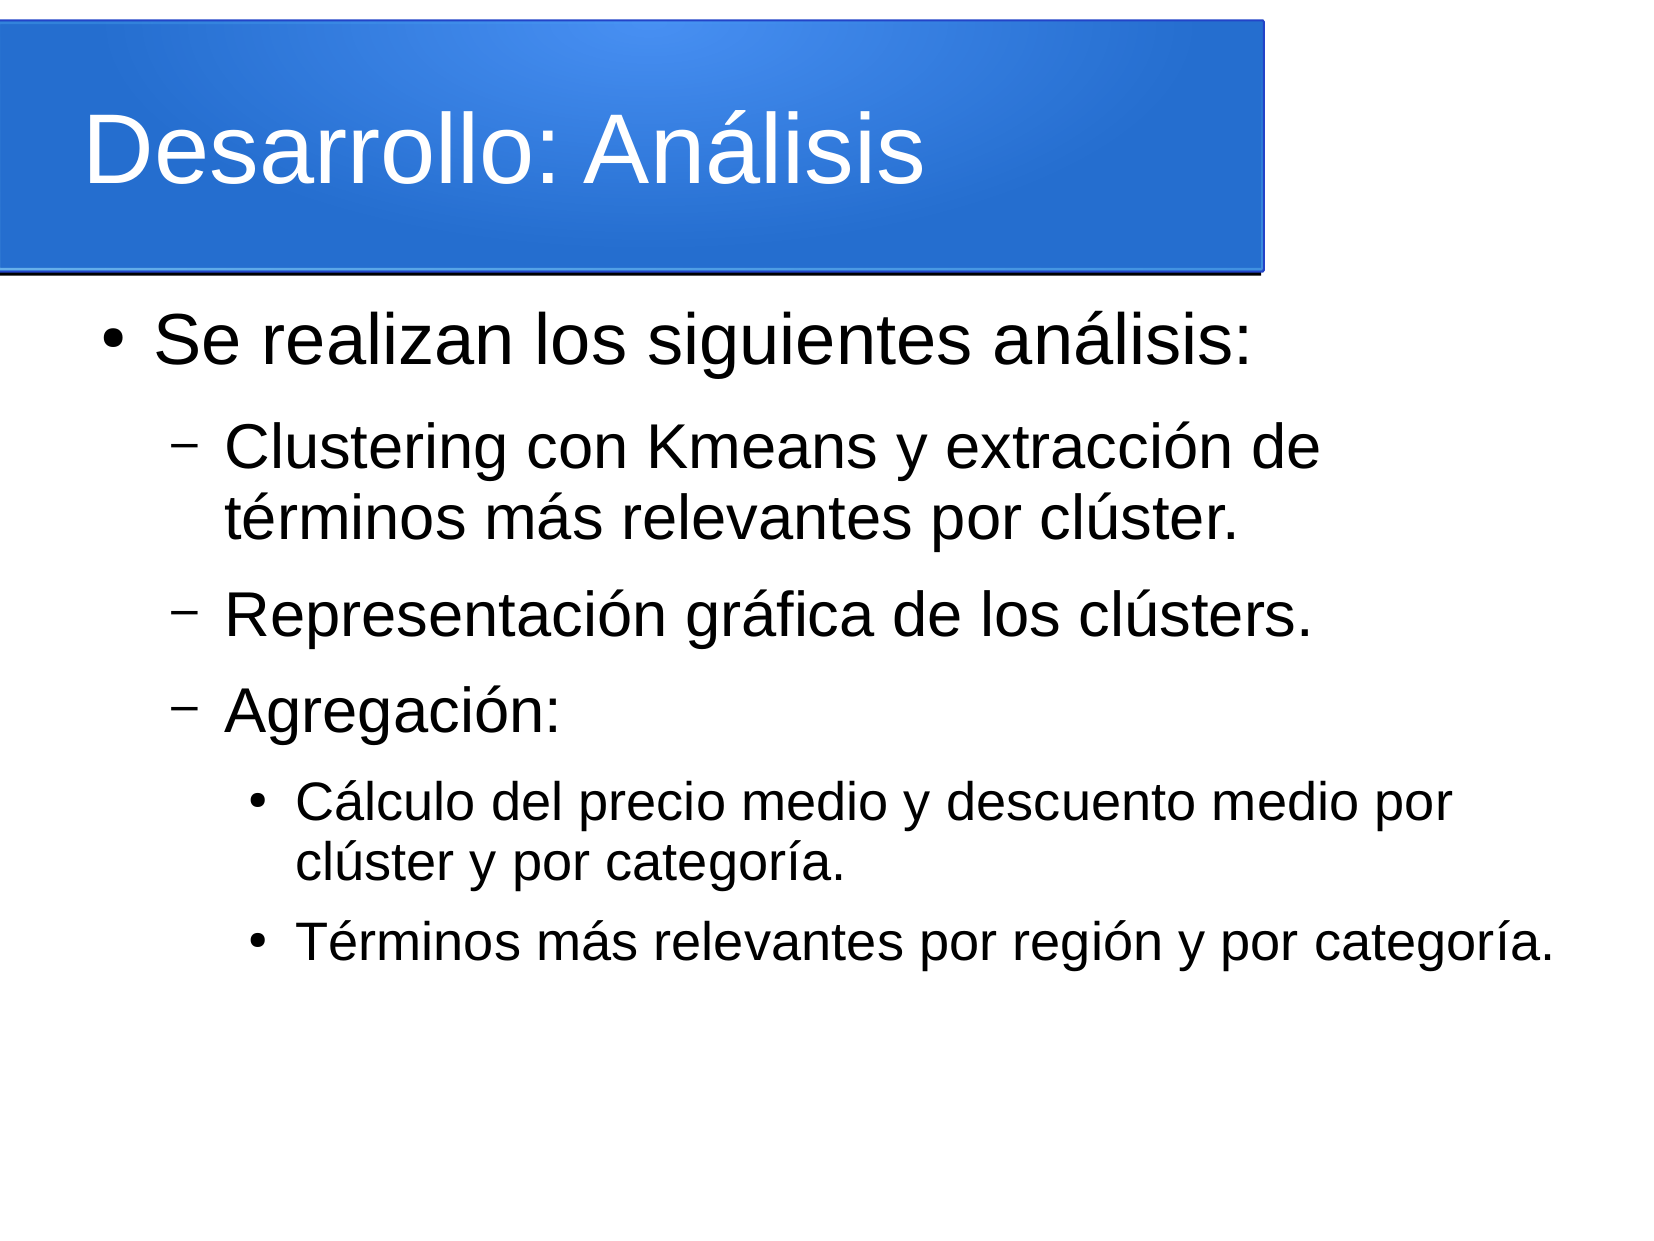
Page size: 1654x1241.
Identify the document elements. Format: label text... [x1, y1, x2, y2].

list Se realizan los siguientes análisis: Clustering con Kmeans y extracción de términos más relevantes por clúster. Representación gráfica de los clústers. Agregación: Cálculo del precio medio y descuento medio por clúster y por categoría. Términos más relevantes por región y por categoría. [82, 299, 1571, 1019]
title Desarrollo: Análisis [82, 47, 1235, 252]
